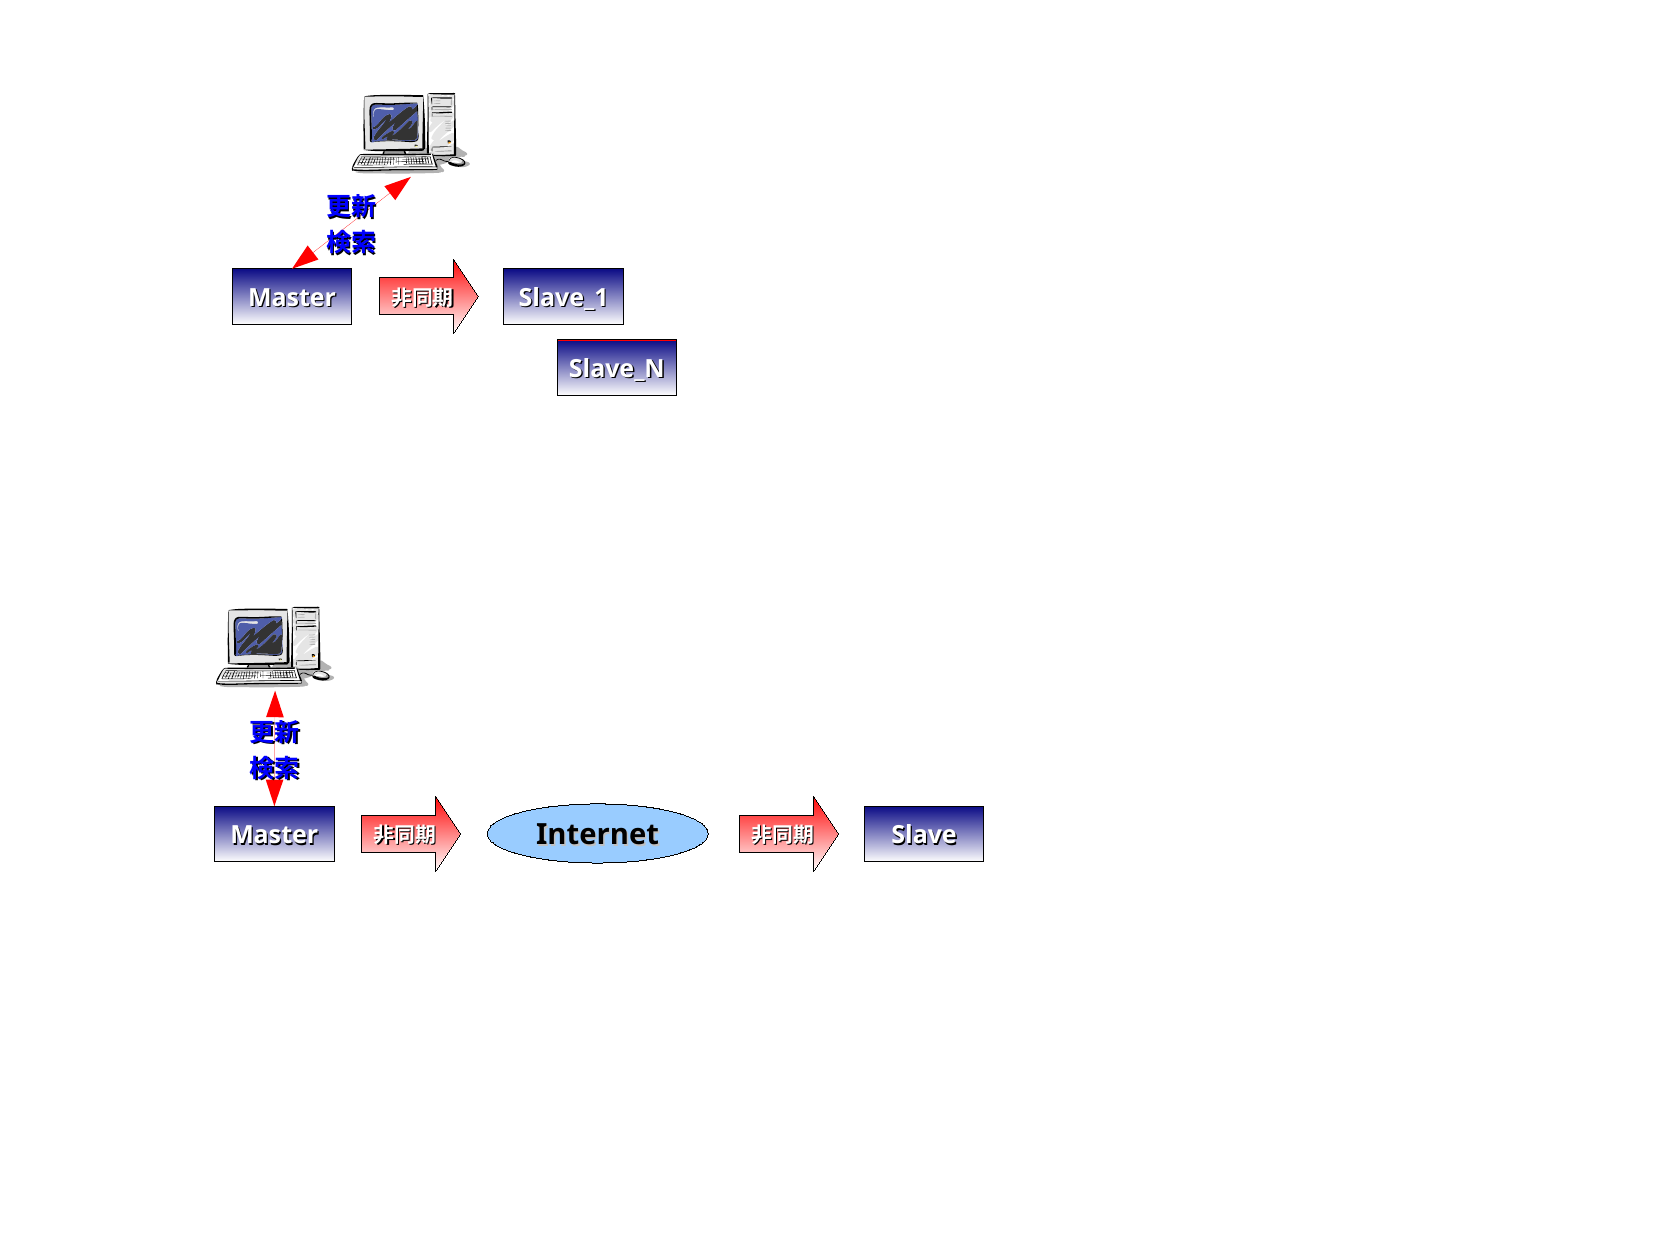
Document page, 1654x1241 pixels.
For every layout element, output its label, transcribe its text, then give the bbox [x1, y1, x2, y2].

text_box 非同期 [739, 796, 839, 872]
text_box Master [214, 806, 335, 862]
picture [213, 603, 338, 691]
text_box Slave [864, 806, 984, 862]
text_box Slave_1 [503, 268, 624, 325]
text_box Internet [487, 803, 709, 864]
text_box Master [232, 268, 352, 325]
text_box Slave_N [557, 339, 677, 396]
text_box 非同期 [361, 796, 461, 872]
picture [348, 89, 473, 177]
text_box 非同期 [379, 259, 479, 334]
